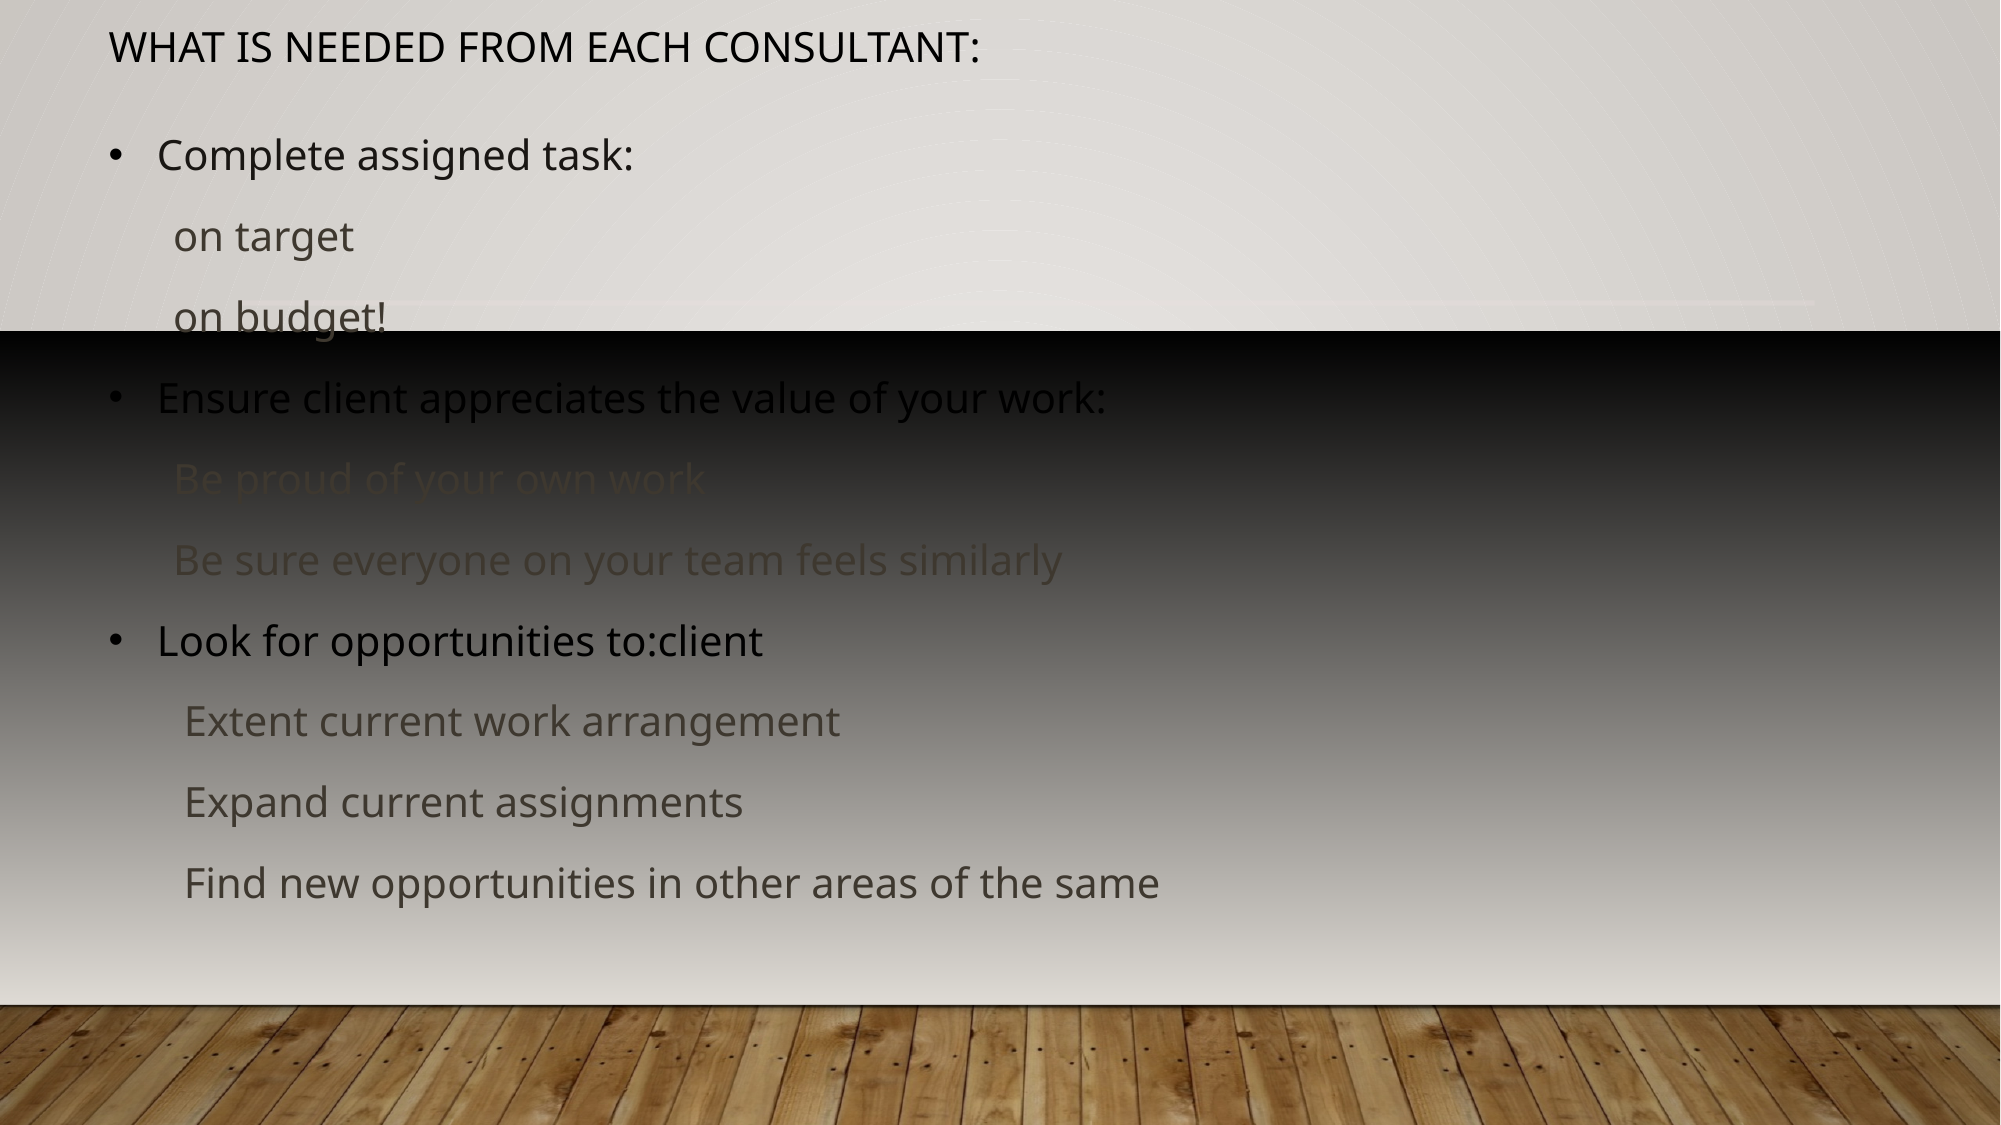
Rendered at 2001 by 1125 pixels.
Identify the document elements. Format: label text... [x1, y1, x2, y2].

title What is needed from each consultant: [93, 19, 1814, 96]
list Complete assigned task: on target on budget! Ensure client appreciates the value of your work: Be proud of your own work Be sure everyone on your team feels similarly Look for opportunities to:client Extent current work arrangement Expand current assignments Find new opportunities in other areas of the same [93, 111, 1832, 946]
